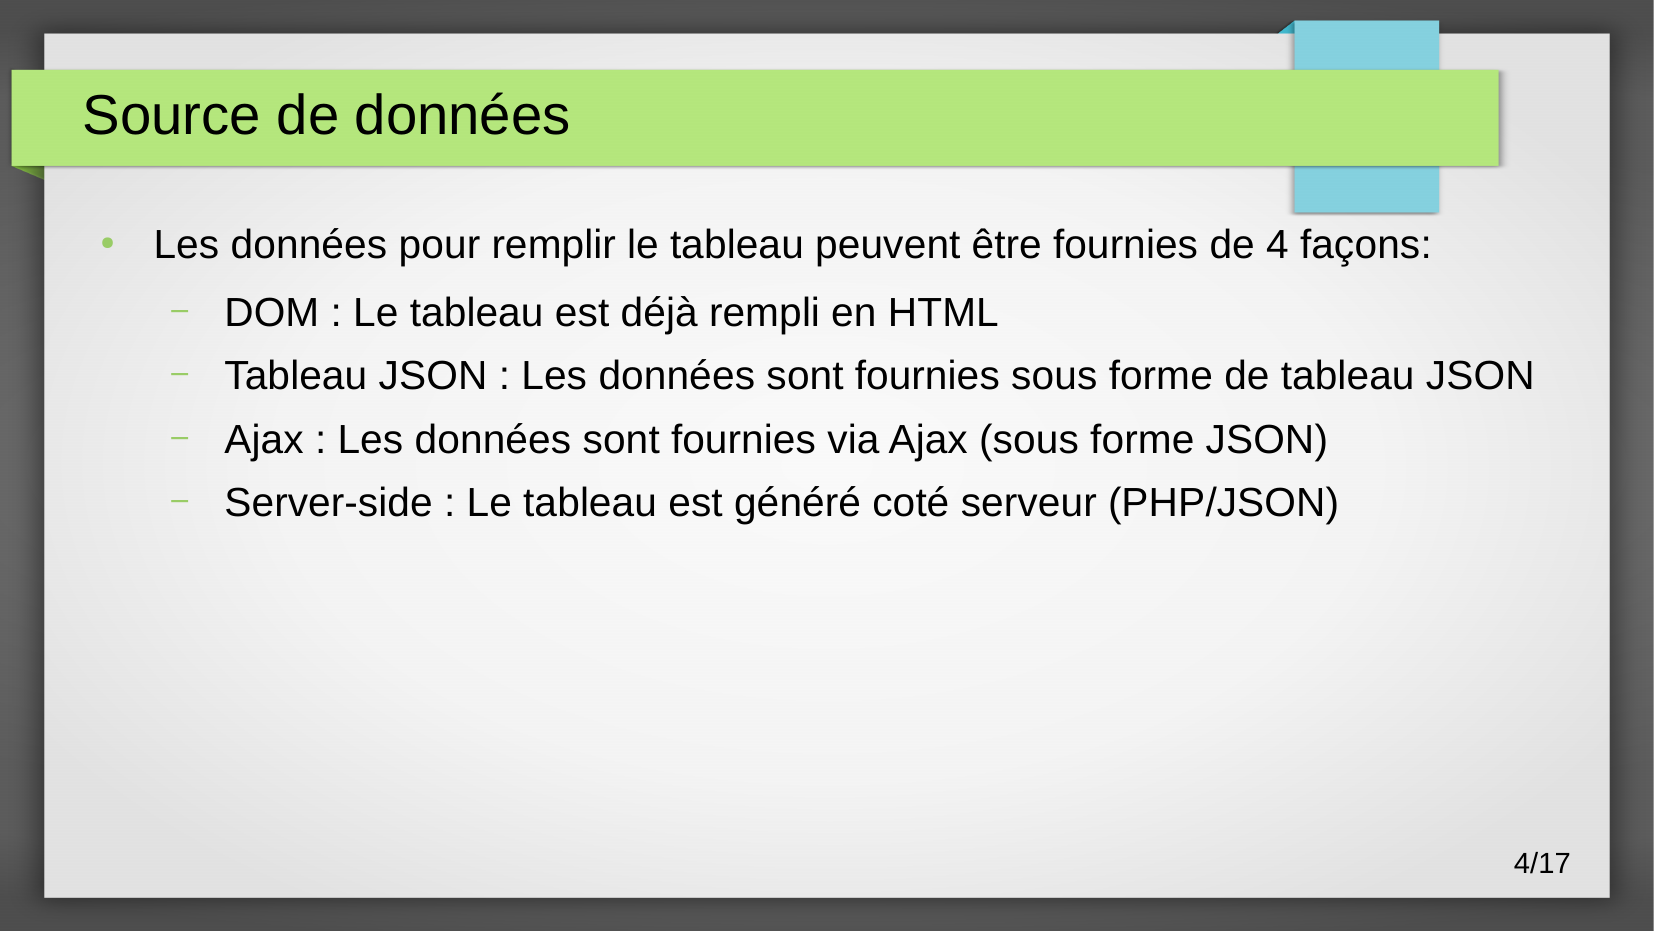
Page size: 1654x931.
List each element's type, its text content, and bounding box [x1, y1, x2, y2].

title Source de données [82, 70, 1264, 160]
list Les données pour remplir le tableau peuvent être fournies de 4 façons: DOM : Le tableau est déjà rempli en HTML Tableau JSON : Les données sont fournies sous forme de tableau JSON Ajax : Les données sont fournies via Ajax (sous forme JSON) Server-side : Le tableau est généré coté serveur (PHP/JSON) [82, 221, 1571, 761]
picture [0, 0, 1654, 931]
